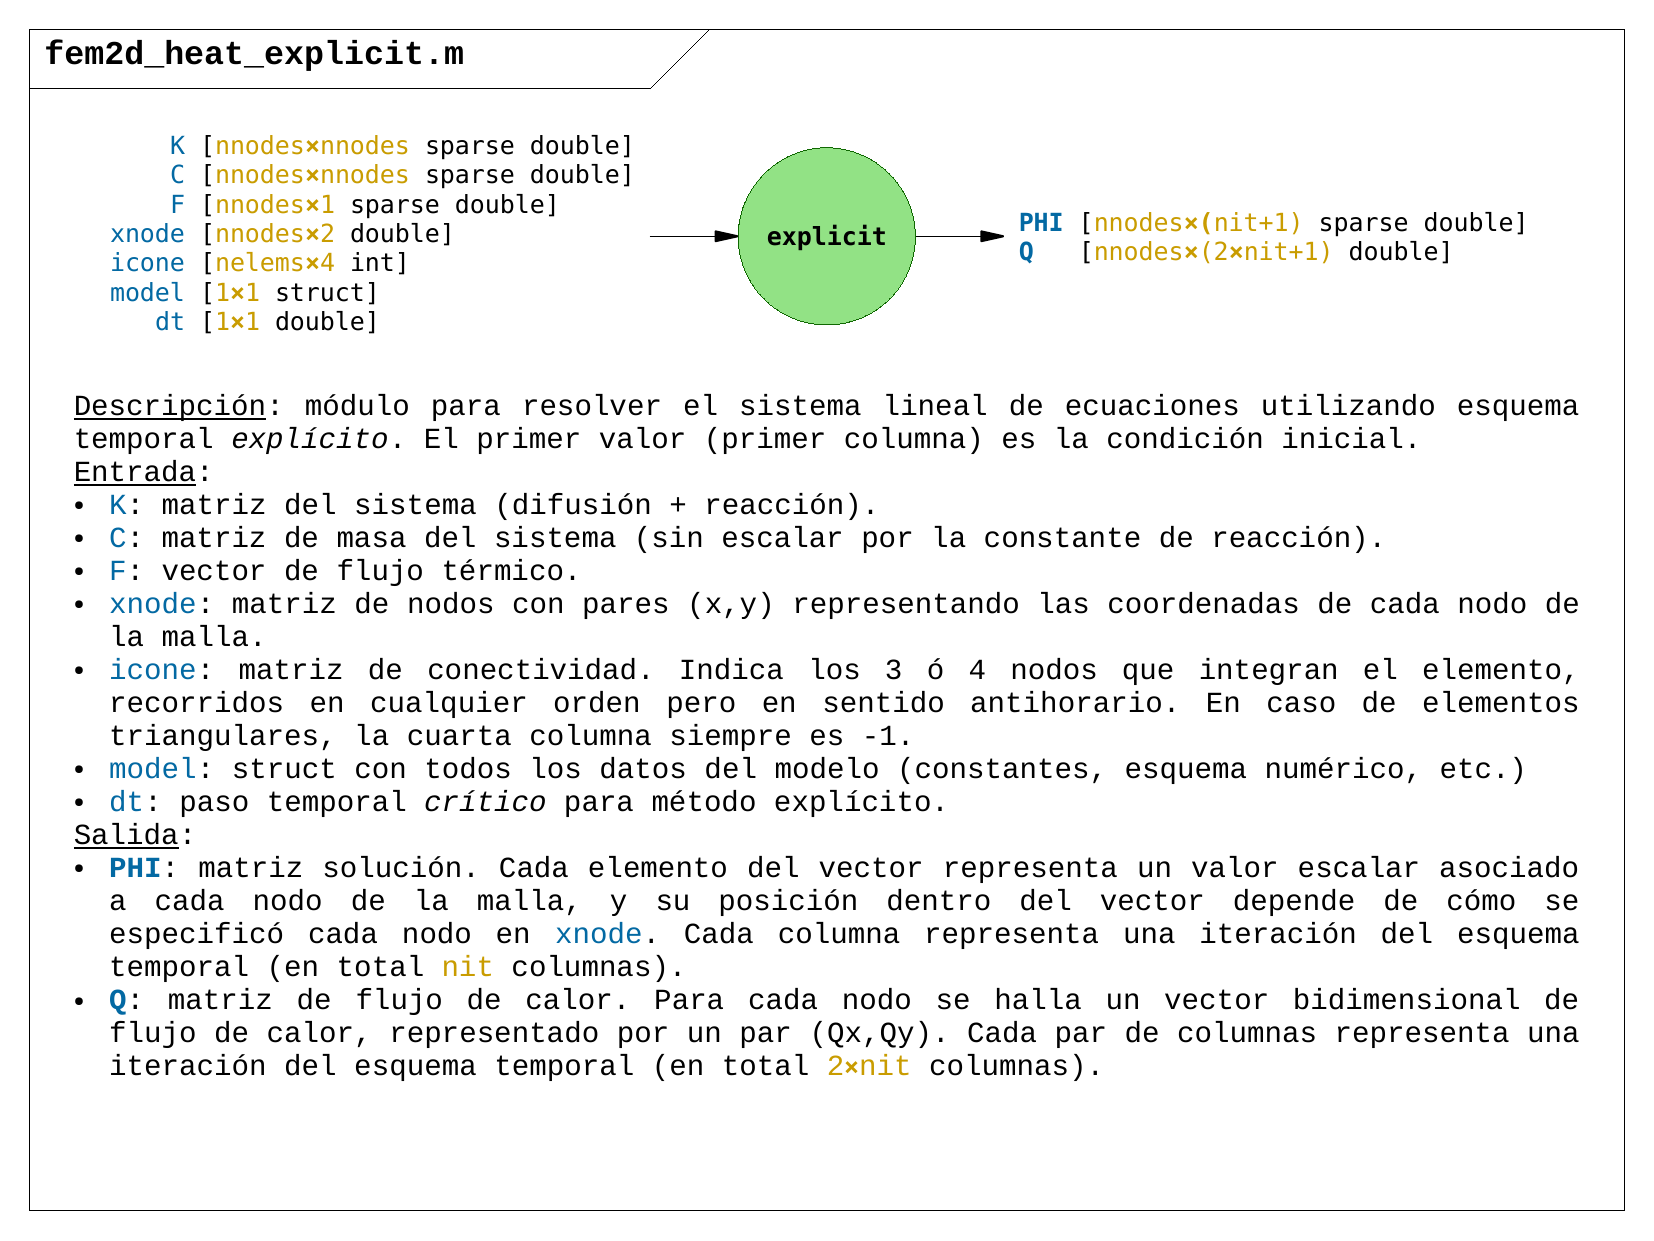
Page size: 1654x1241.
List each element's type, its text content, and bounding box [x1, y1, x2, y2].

text_box K [nnodes×nnodes sparse double] C [nnodes×nnodes sparse double] F [nnodes×1 sparse double] xnode [nnodes×2 double] icone [nelems×4 int] model [1×1 struct] dt [1×1 double] [59, 124, 650, 344]
text_box fem2d_heat_explicit.m [29, 29, 709, 83]
text_box explicit [738, 147, 916, 325]
text_box Descripción: módulo para resolver el sistema lineal de ecuaciones utilizando esquema temporal explícito. El primer valor (primer columna) es la condición inicial. Entrada: K: matriz del sistema (difusión + reacción). C: matriz de masa del sistema (sin escalar por la constante de reacción). F: vector de flujo térmico. xnode: matriz de nodos con pares (x,y) representando las coordenadas de cada nodo de la malla. icone: matriz de conectividad. Indica los 3 ó 4 nodos que integran el elemento, recorridos en cualquier orden pero en sentido antihorario. En caso de elementos triangulares, la cuarta columna siempre es -1. model: struct con todos los datos del modelo (constantes, esquema numérico, etc.) dt: paso temporal crítico para método explícito. Salida: PHI: matriz solución. Cada elemento del vector representa un valor escalar asociado a cada nodo de la malla, y su posición dentro del vector depende de cómo se especificó cada nodo en xnode. Cada columna representa una iteración del esquema temporal (en total nit columnas). Q: matriz de flujo de calor. Para cada nodo se halla un vector bidimensional de flujo de calor, representado por un par (Qx,Qy). Cada par de columnas representa una iteración del esquema temporal (en total 2×nit columnas). [59, 383, 1595, 1092]
text_box PHI [nnodes×(nit+1) sparse double] Q [nnodes×(2×nit+1) double] [1003, 200, 1595, 275]
